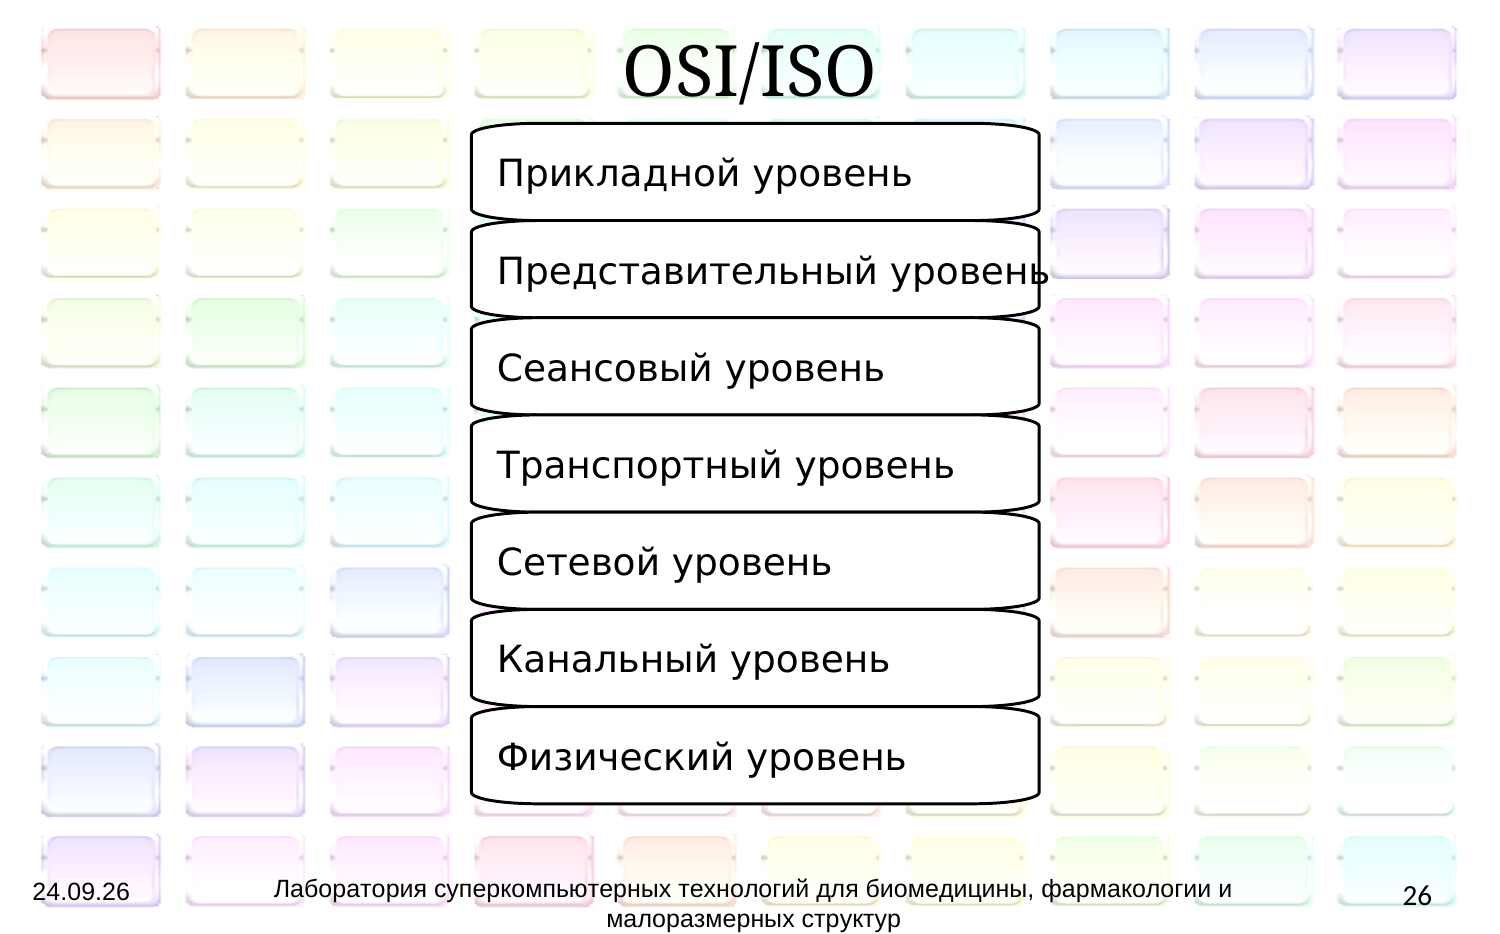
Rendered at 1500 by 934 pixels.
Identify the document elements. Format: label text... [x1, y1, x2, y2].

picture [0, 0, 1500, 934]
text_box Лаборатория суперкомпьютерных технологий для биомедицины, фармакологии и малоразмерных структур [171, 864, 1338, 915]
text_box Сетевой уровень [471, 512, 1040, 609]
title OSI/ISO [75, 18, 1426, 119]
text_box <номер> [1387, 868, 1473, 918]
text_box Канальный уровень [471, 609, 1040, 707]
text_box Транспортный уровень [471, 414, 1040, 512]
text_box Сеансовый уровень [471, 317, 1040, 415]
text_box Представительный уровень [471, 220, 1040, 318]
text_box 11.03.12 [17, 868, 184, 918]
text_box Прикладной уровень [471, 123, 1040, 221]
text_box Физический уровень [471, 706, 1040, 804]
